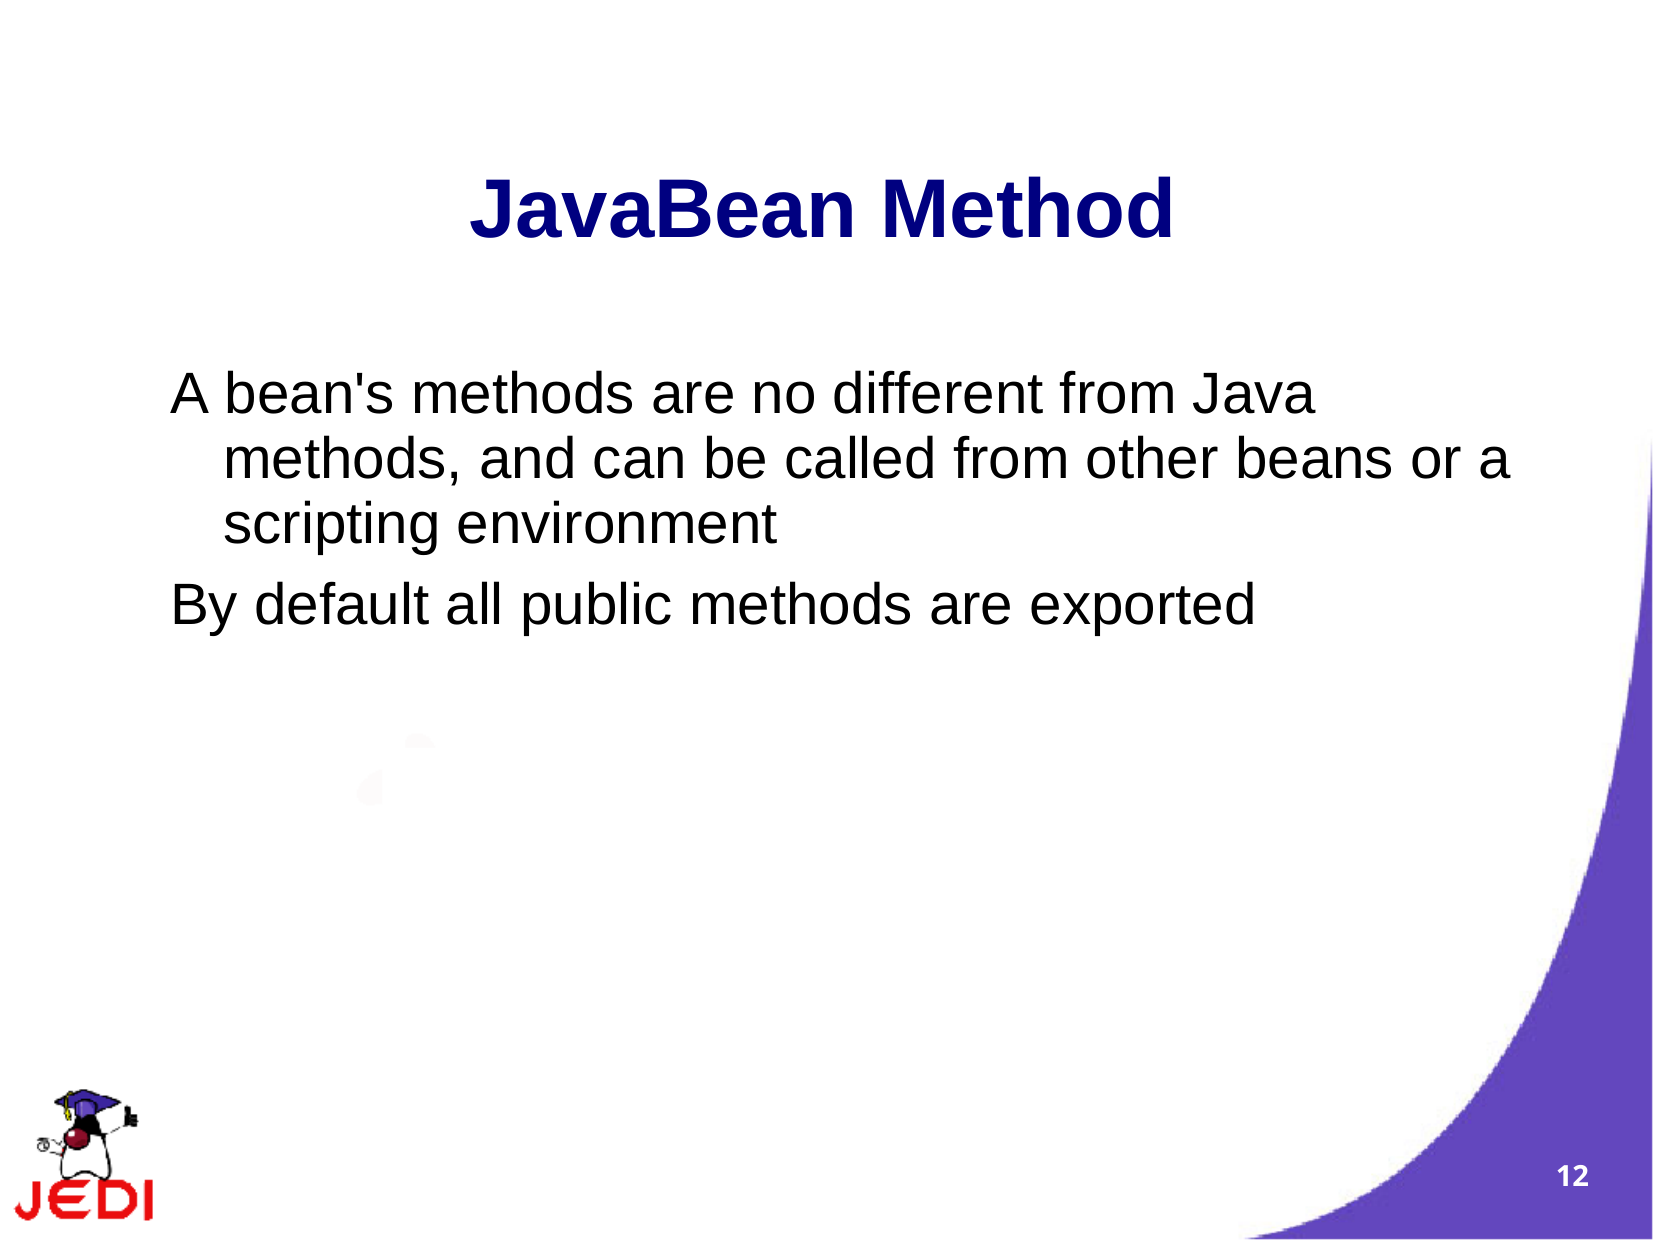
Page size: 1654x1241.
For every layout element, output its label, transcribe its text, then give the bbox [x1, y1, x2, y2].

picture [0, 0, 1654, 1241]
title JavaBean Method [116, 105, 1529, 313]
list A bean's methods are no different from Java methods, and can be called from other beans or a scripting environment By default all public methods are exported [152, 360, 1565, 1142]
